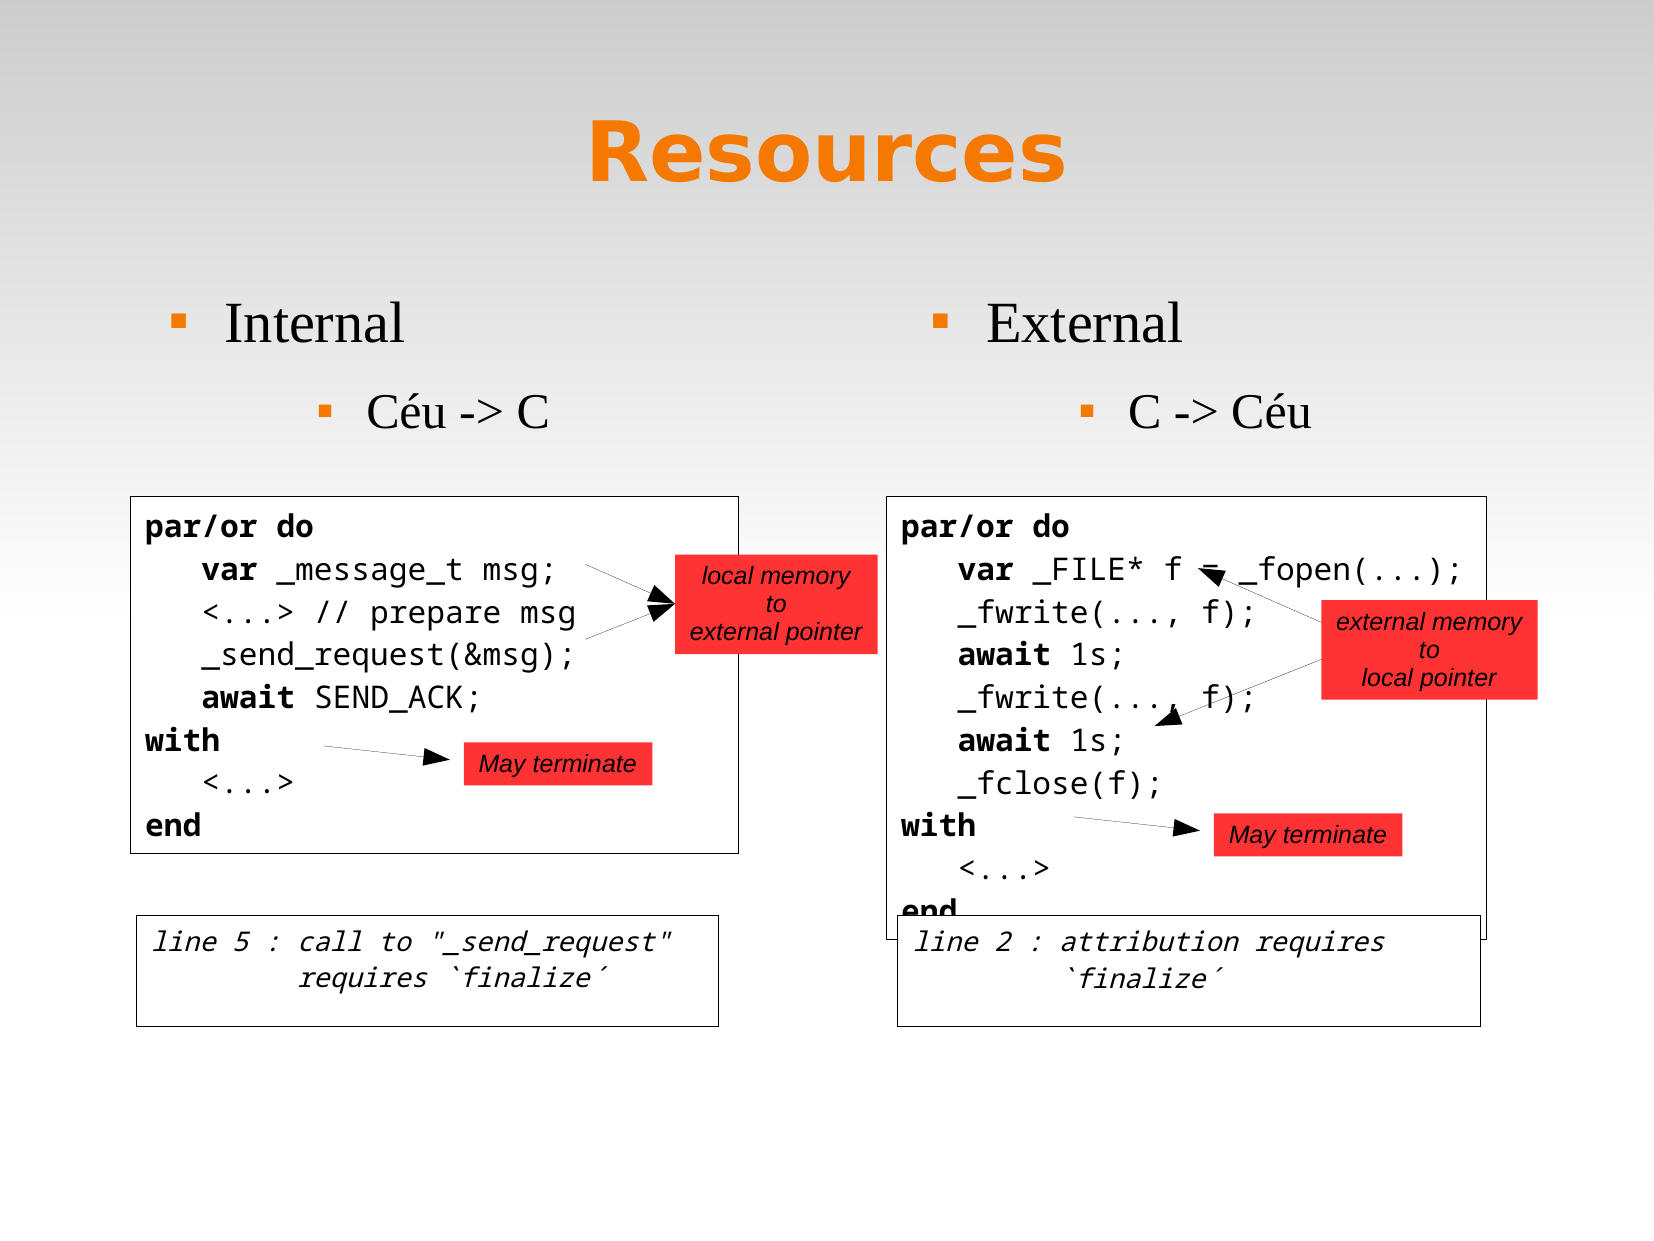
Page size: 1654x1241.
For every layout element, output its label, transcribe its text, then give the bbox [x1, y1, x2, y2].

text_box line 2 : attribution requires `finalize´ [897, 915, 1481, 1027]
text_box line 5 : call to "_send_request" requires `finalize´ [136, 915, 719, 1027]
text_box external memory to local pointer [1321, 600, 1538, 700]
list External C -> Céu [844, 290, 1512, 451]
text_box local memory to external pointer [675, 554, 878, 655]
text_box May terminate [1213, 813, 1403, 857]
text_box par/or do var _FILE* f = _fopen(...); _fwrite(..., f); await 1s; _fwrite(..., f); await 1s; _fclose(f); with <...> end [886, 496, 1487, 882]
text_box May terminate [463, 742, 653, 786]
list Internal Céu -> C [82, 290, 751, 451]
title Resources [82, 49, 1571, 257]
text_box par/or do var _message_t msg; <...> // prepare msg _send_request(&msg); await SEND_ACK; with <...> end [130, 496, 739, 809]
